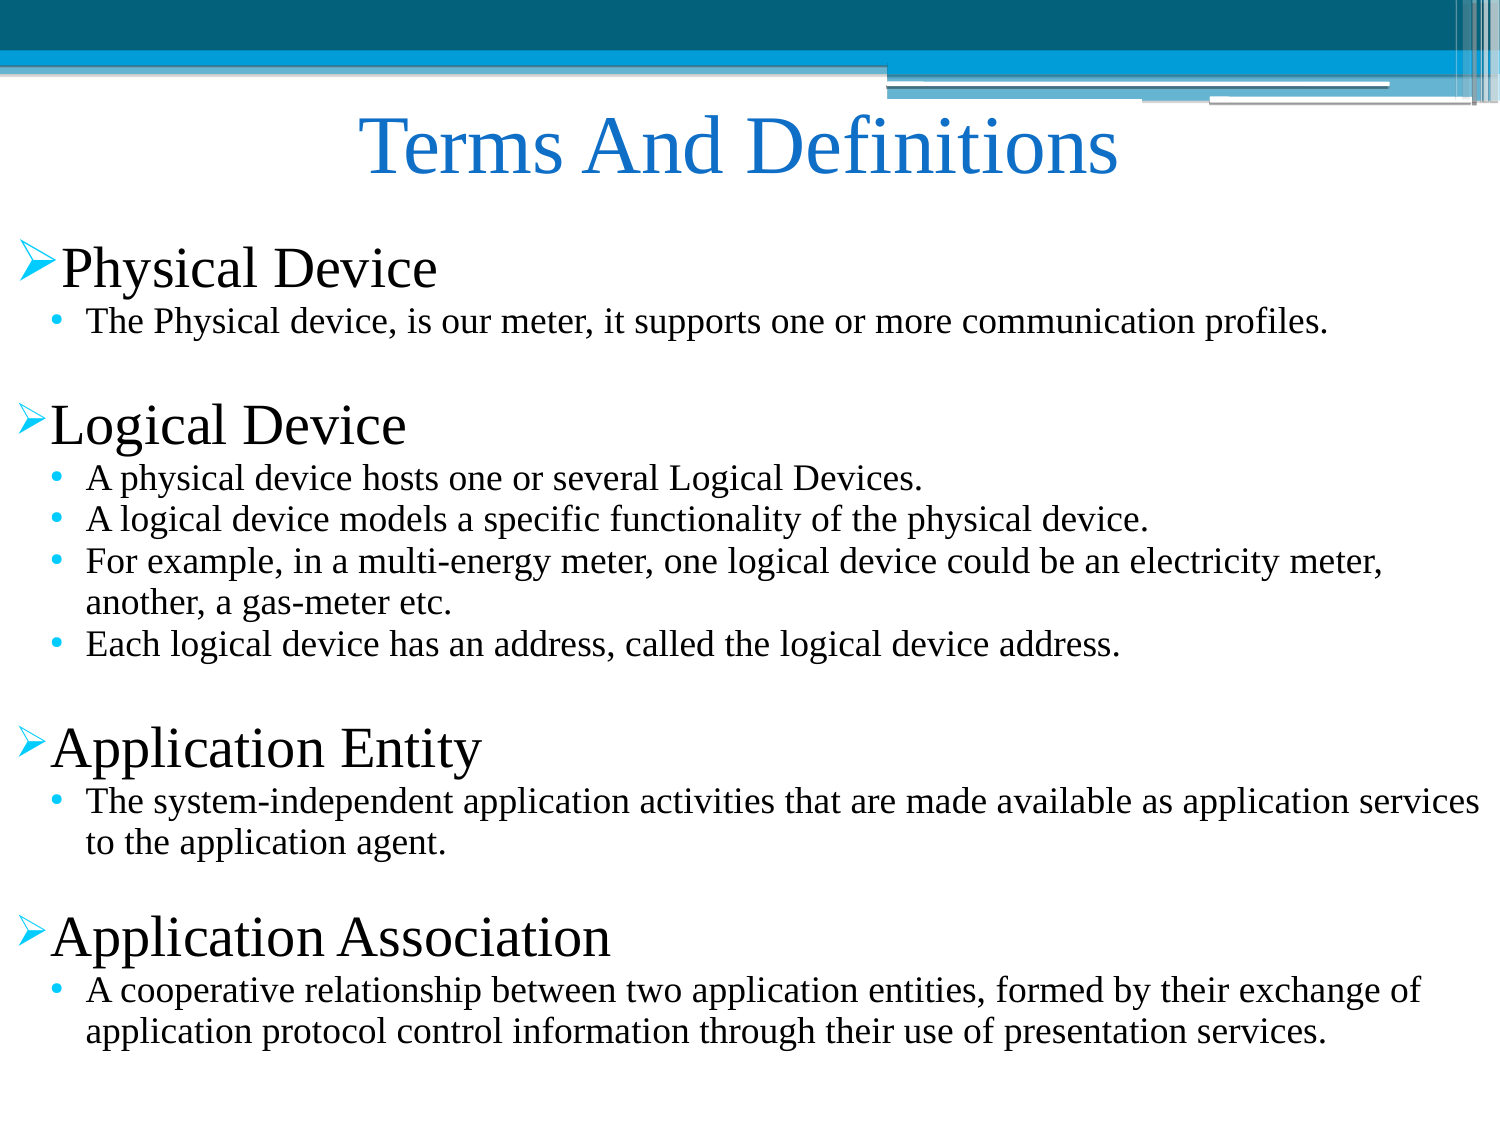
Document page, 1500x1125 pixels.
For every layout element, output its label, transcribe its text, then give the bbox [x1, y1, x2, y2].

text_box Physical Device The Physical device, is our meter, it supports one or more communication profiles. Logical Device A physical device hosts one or several Logical Devices. A logical device models a specific functionality of the physical device. For example, in a multi-energy meter, one logical device could be an electricity meter, another, a gas-meter etc. Each logical device has an address, called the logical device address. Application Entity The system-independent application activities that are made available as application services to the application agent. Application Association A cooperative relationship between two application entities, formed by their exchange of application protocol control information through their use of presentation services. [0, 228, 1500, 1125]
title Terms And Definitions [0, 52, 1500, 228]
